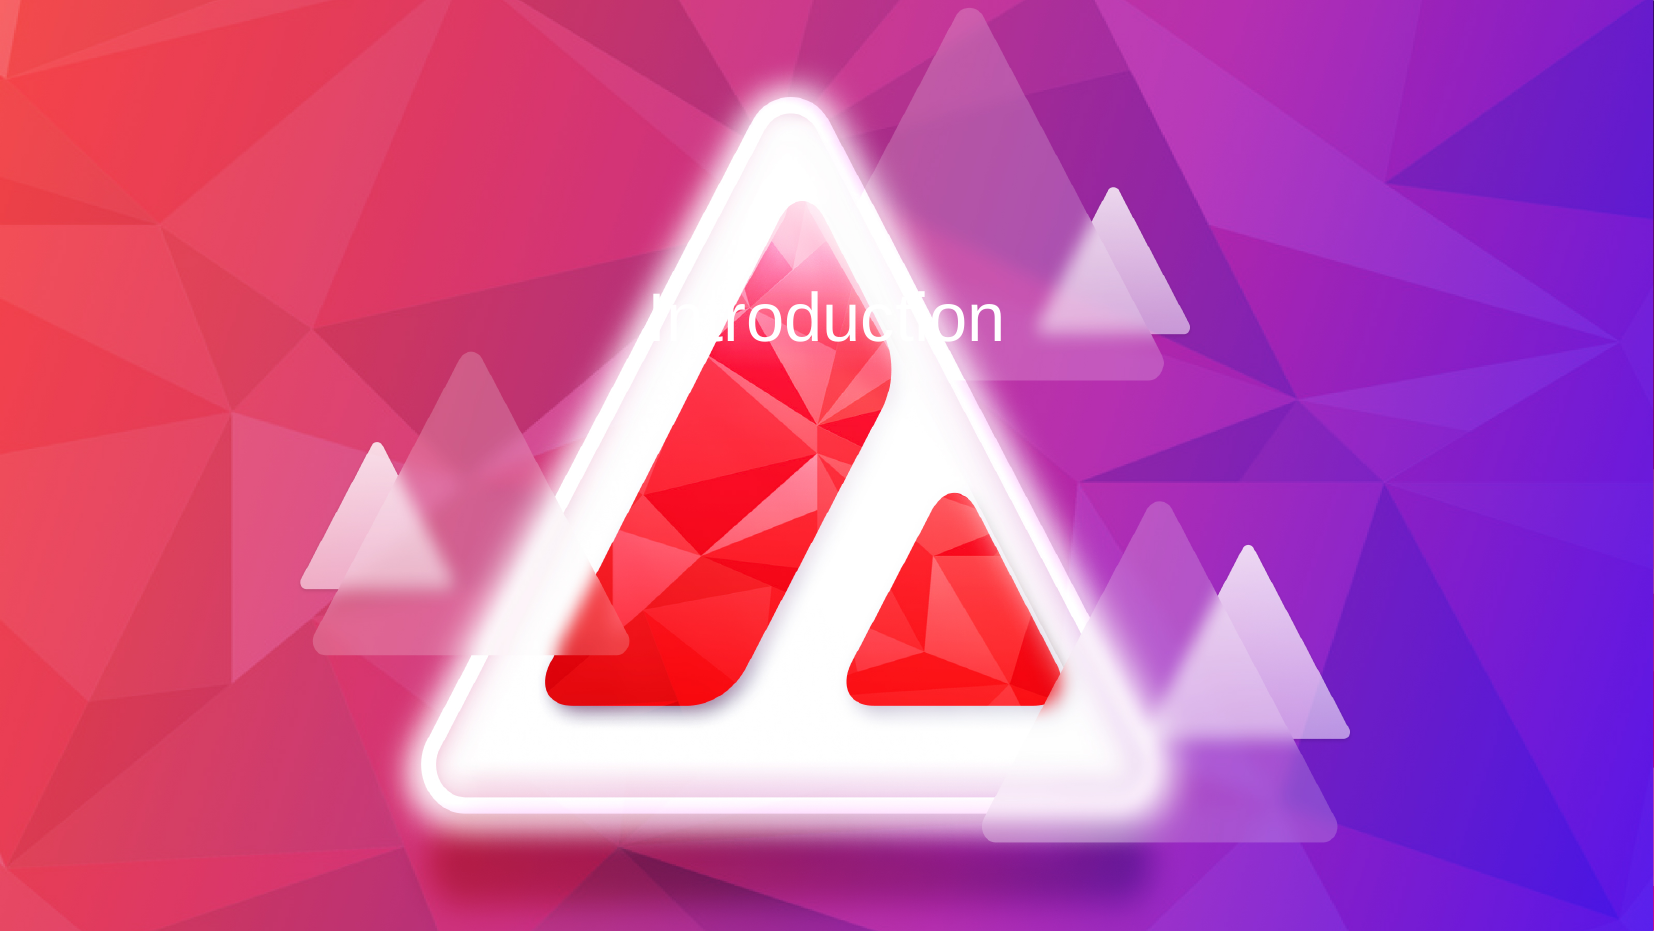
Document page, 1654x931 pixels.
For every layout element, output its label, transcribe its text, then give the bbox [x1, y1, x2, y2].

title Introduction [88, 236, 1565, 399]
picture [0, 0, 1654, 931]
